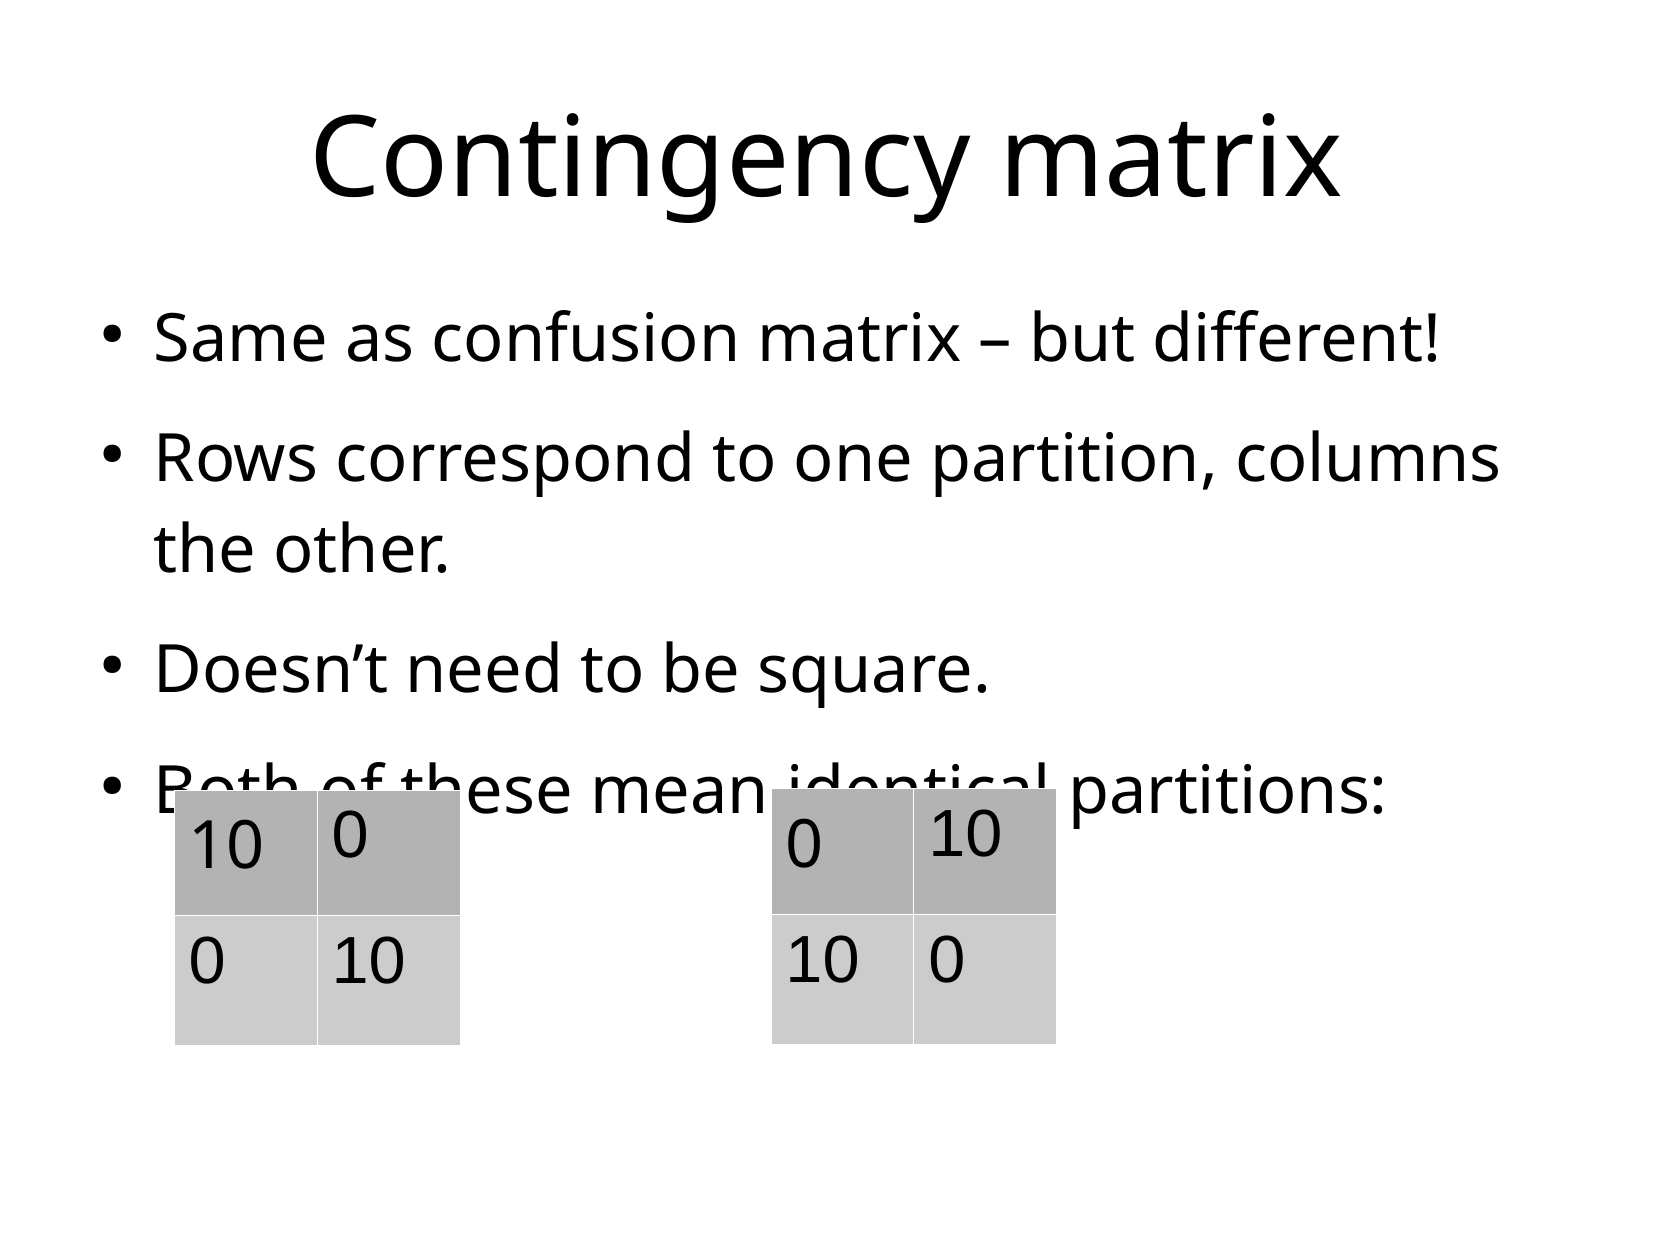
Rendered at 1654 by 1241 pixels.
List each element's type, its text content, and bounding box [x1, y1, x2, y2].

title Contingency matrix [82, 49, 1571, 257]
table_cell 0 [175, 916, 317, 1045]
table_cell 10 [772, 915, 913, 1044]
table_cell 0 [914, 915, 1056, 1044]
table_header 0 [318, 791, 460, 915]
table_header 10 [175, 791, 317, 915]
table_header 10 [914, 789, 1056, 914]
table_cell 10 [318, 916, 460, 1045]
list Same as confusion matrix – but different! Rows correspond to one partition, columns the other. Doesn’t need to be square. Both of these mean identical partitions: [82, 290, 1571, 1010]
table_header 0 [772, 789, 913, 914]
